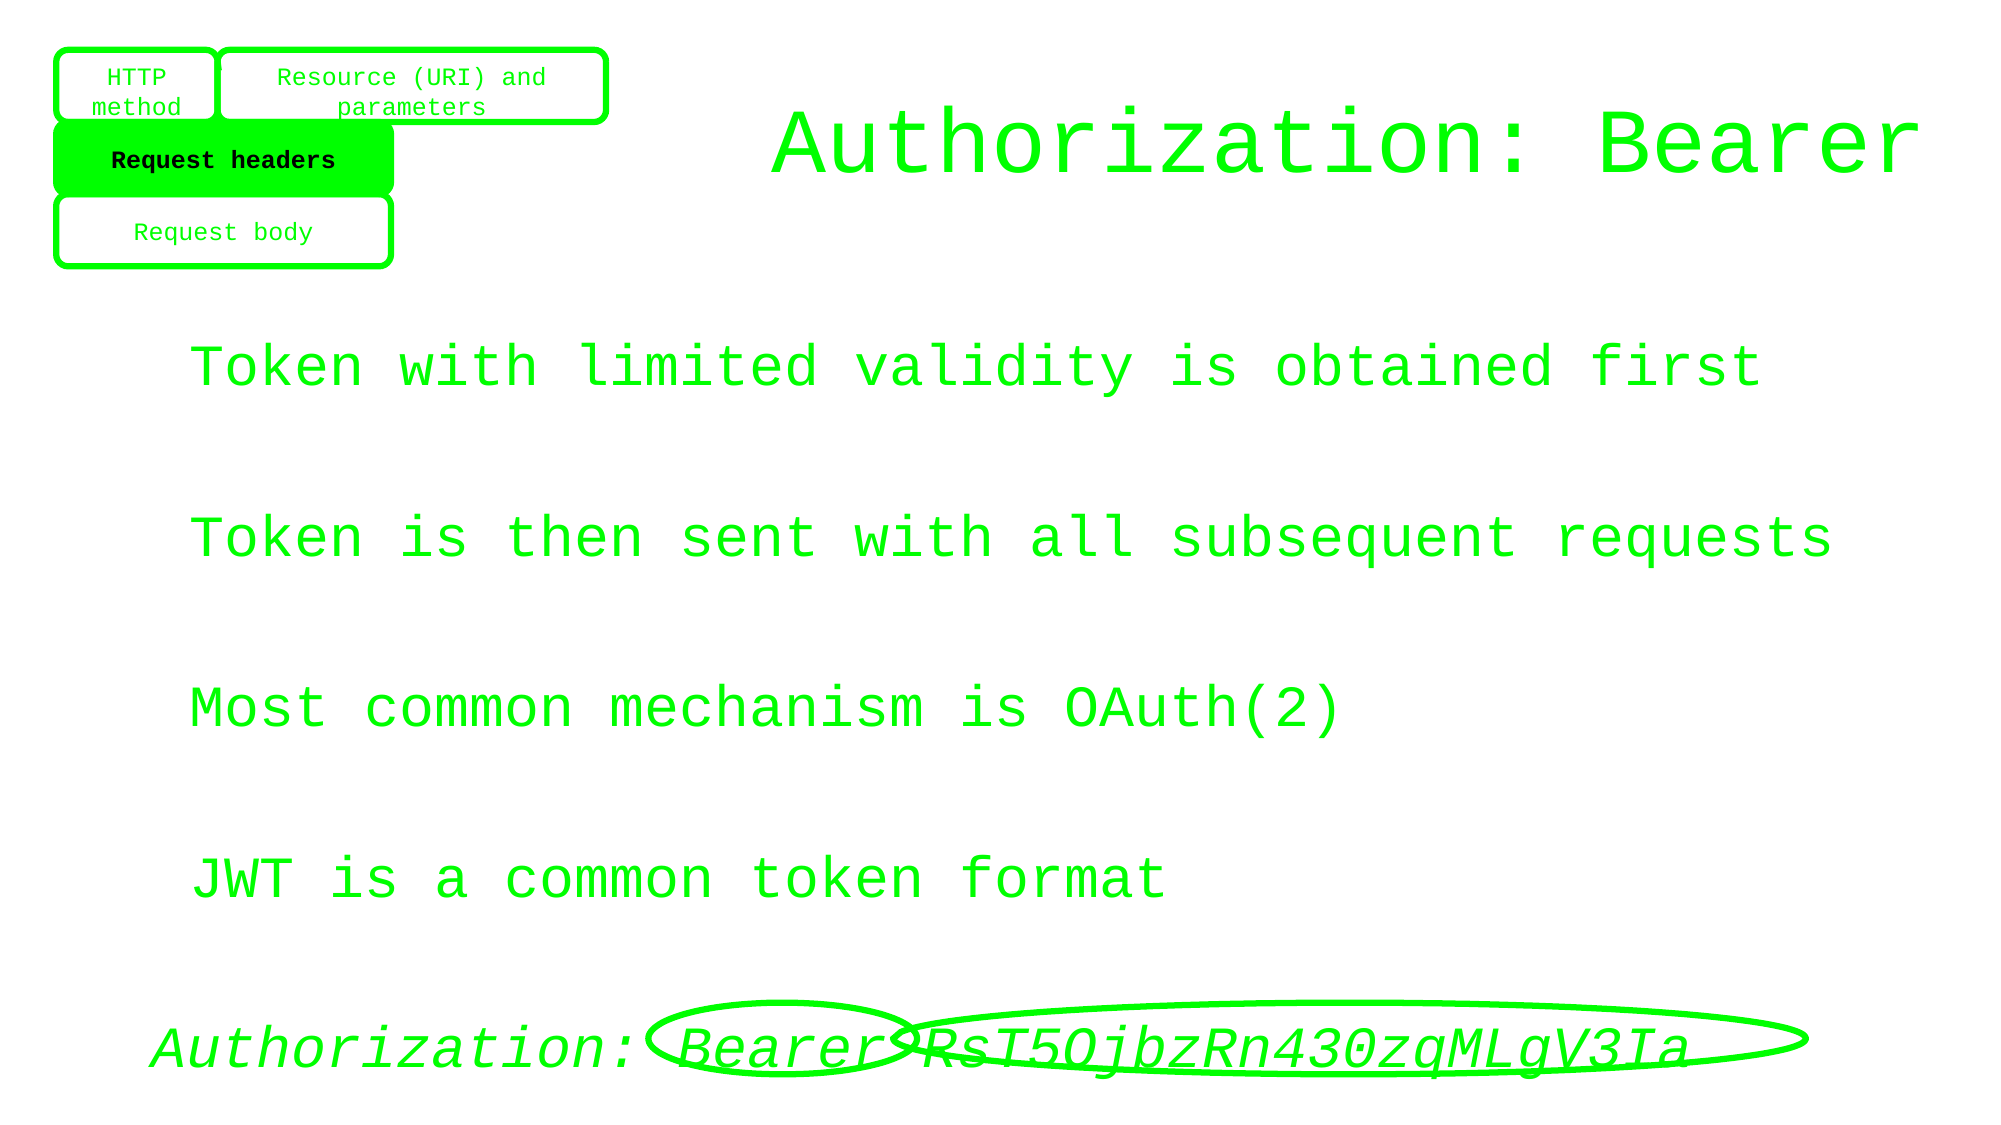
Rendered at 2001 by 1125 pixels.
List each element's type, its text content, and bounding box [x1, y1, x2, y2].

text_box Resource (URI) and parameters [217, 49, 607, 123]
text_box Request headers [56, 121, 392, 194]
text_box Request body [56, 194, 392, 267]
list Token with limited validity is obtained first Token is then sent with all subsequent requests Most common mechanism is OAuth(2) JWT is a common token format Authorization: Bearer RsT5OjbzRn430zqMLgV3Ia [136, 327, 1965, 1116]
text_box Authorization: Bearer [699, 73, 2000, 201]
text_box HTTP method [56, 49, 217, 122]
